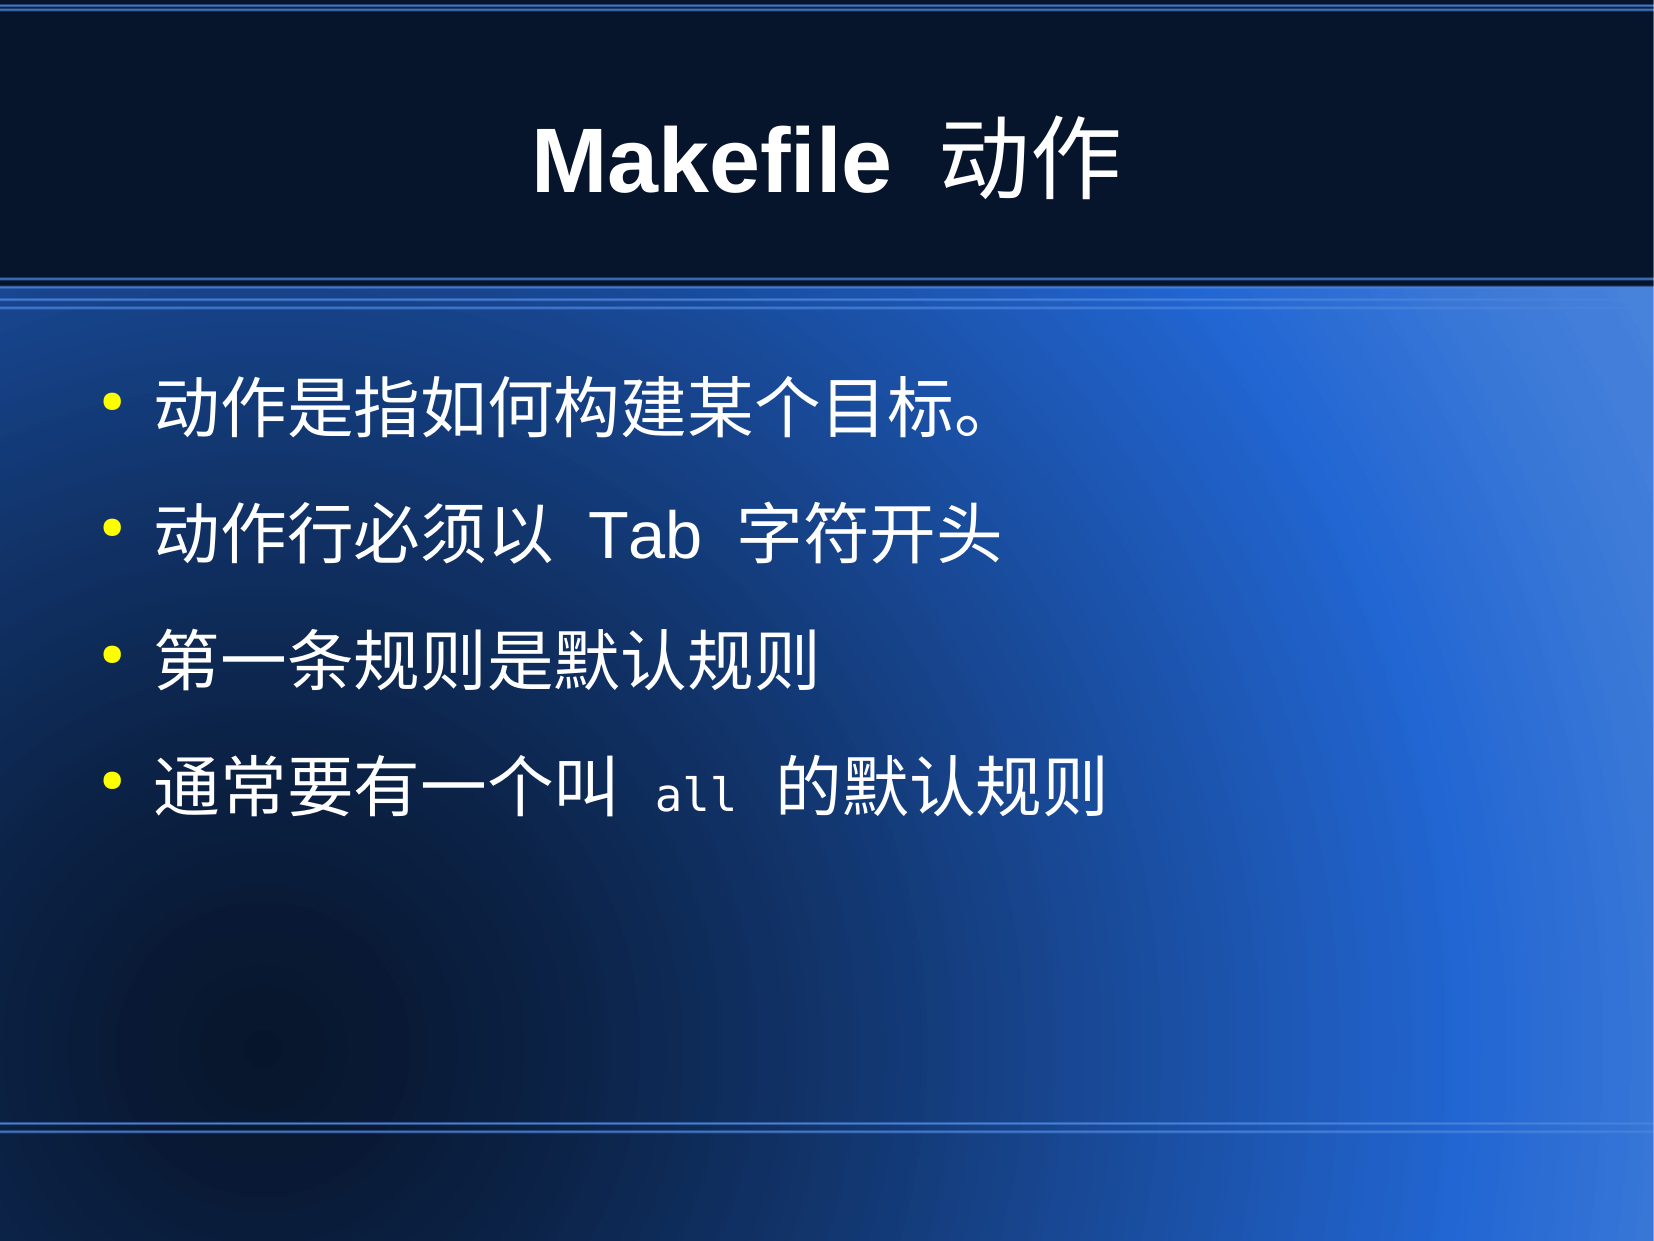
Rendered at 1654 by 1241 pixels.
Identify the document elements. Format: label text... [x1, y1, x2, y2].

picture [0, 0, 1654, 1241]
title Makefile 动作 [82, 49, 1571, 257]
list 动作是指如何构建某个目标。 动作行必须以 Tab 字符开头 第一条规则是默认规则 通常要有一个叫 all 的默认规则 [82, 355, 1571, 1058]
